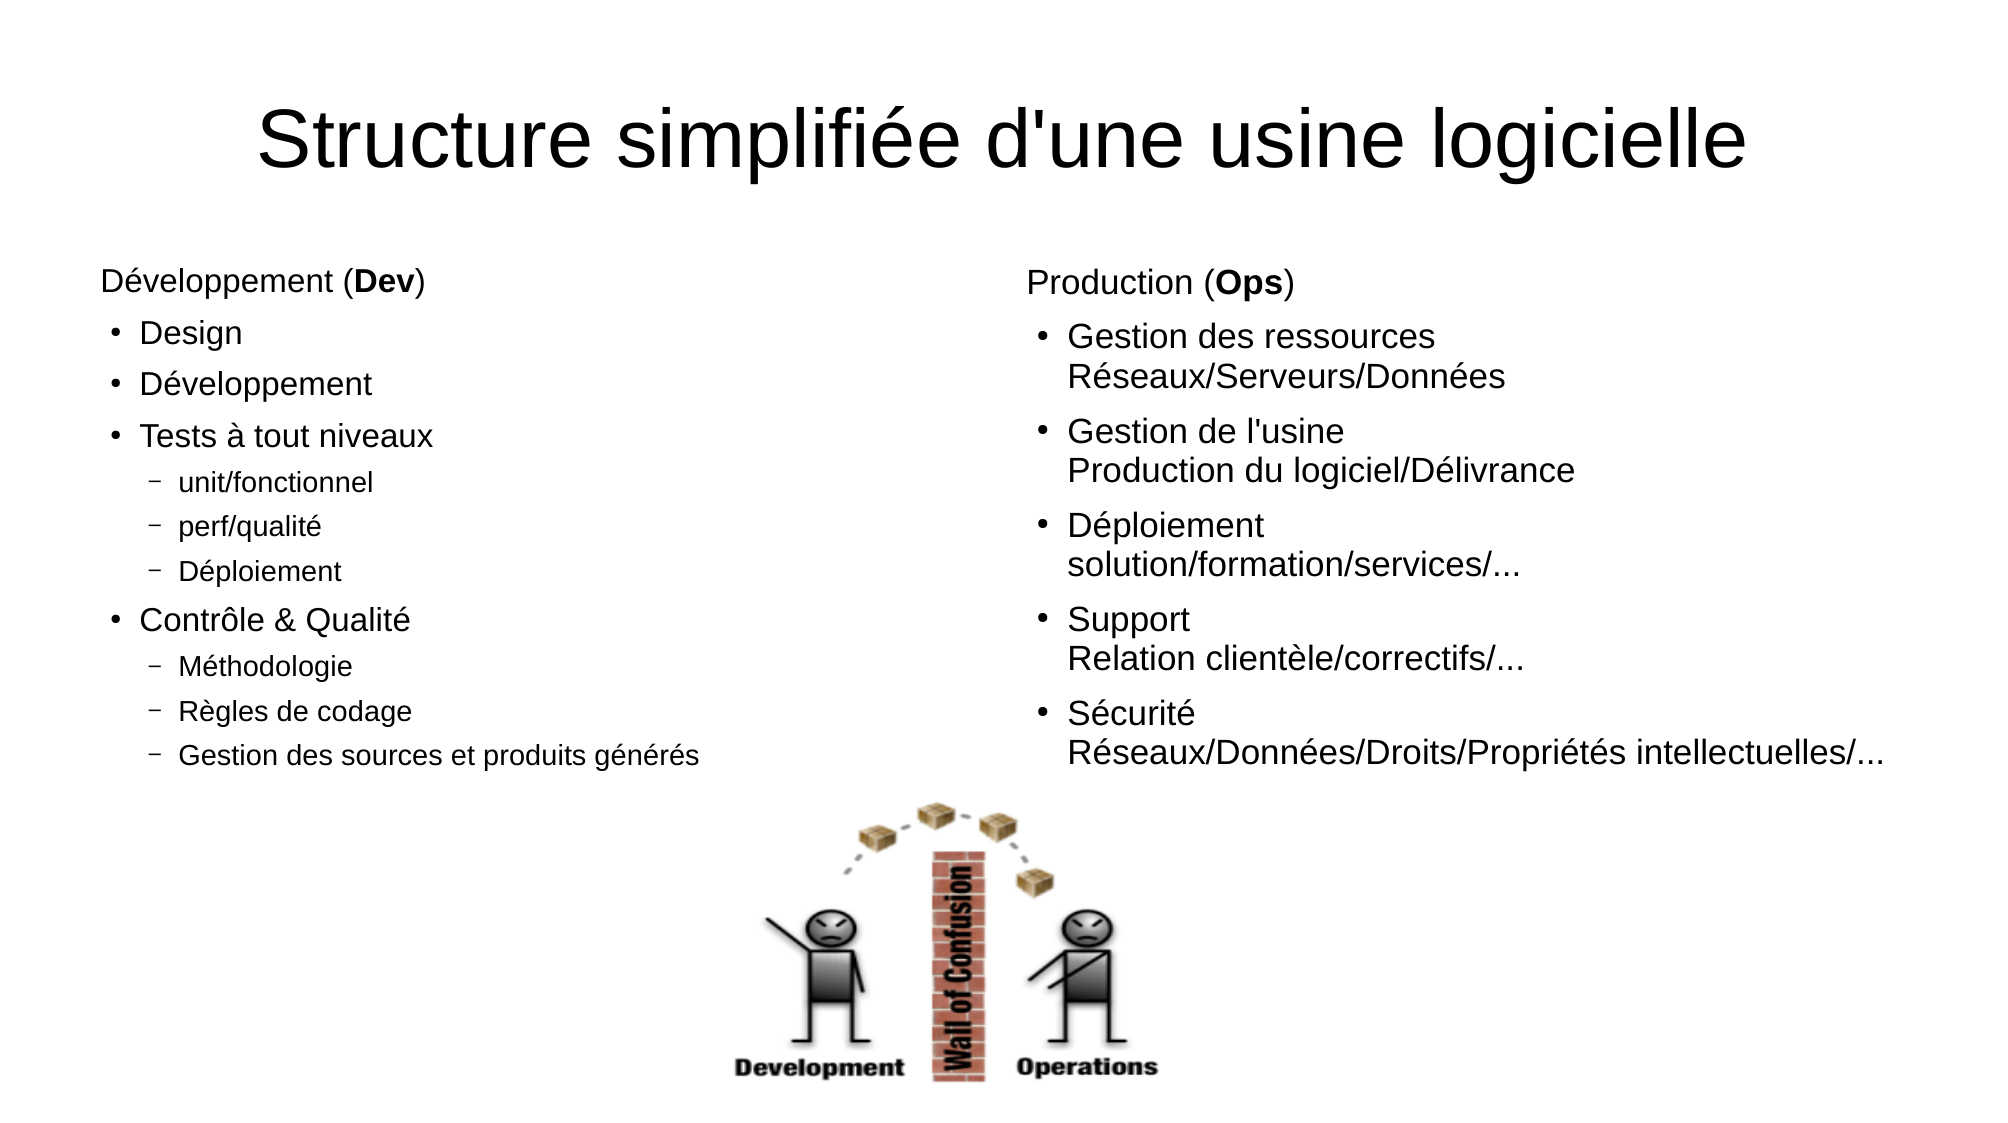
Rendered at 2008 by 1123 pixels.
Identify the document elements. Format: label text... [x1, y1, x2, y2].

list Développement (Dev) Design Développement Tests à tout niveaux unit/fonctionnel perf/qualité Déploiement Contrôle & Qualité Méthodologie Règles de codage Gestion des sources et produits générés [100, 262, 983, 780]
picture [687, 799, 1229, 1087]
list Production (Ops) Gestion des ressources Réseaux/Serveurs/Données Gestion de l'usine Production du logiciel/Délivrance Déploiement solution/formation/services/... Support Relation clientèle/correctifs/... Sécurité Réseaux/Données/Droits/Propriétés intellectuelles/... [1026, 262, 1909, 782]
title Structure simplifiée d'une usine logicielle [100, 44, 1908, 233]
